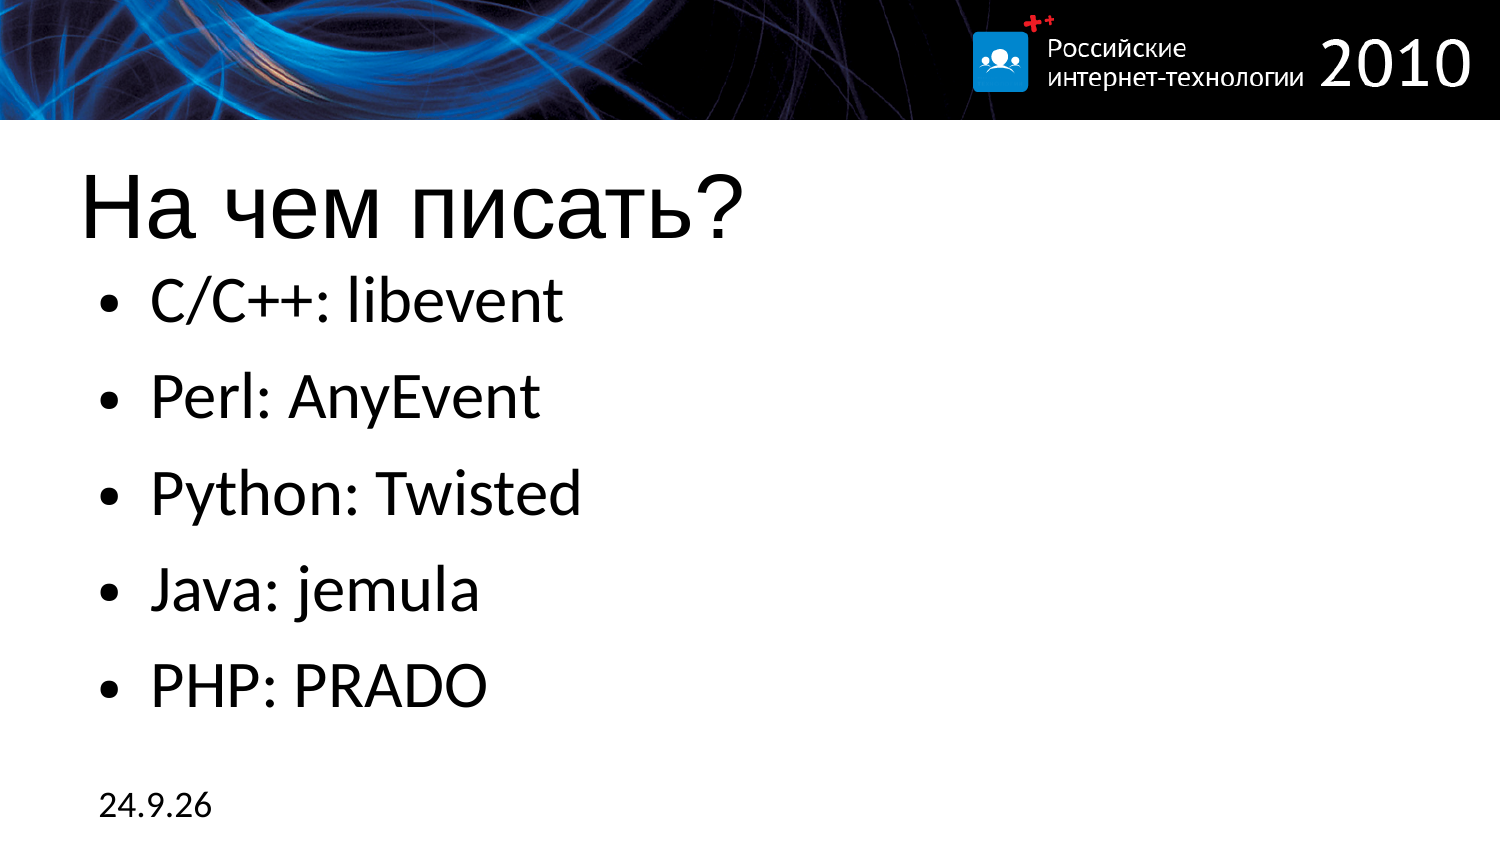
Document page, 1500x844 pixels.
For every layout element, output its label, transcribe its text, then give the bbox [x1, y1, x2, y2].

picture [0, 0, 1500, 120]
title На чем писать? [79, 155, 1430, 258]
list C/C++: libevent Perl: AnyEvent Python: Twisted Java: jemula PHP: PRADO [79, 272, 1430, 780]
